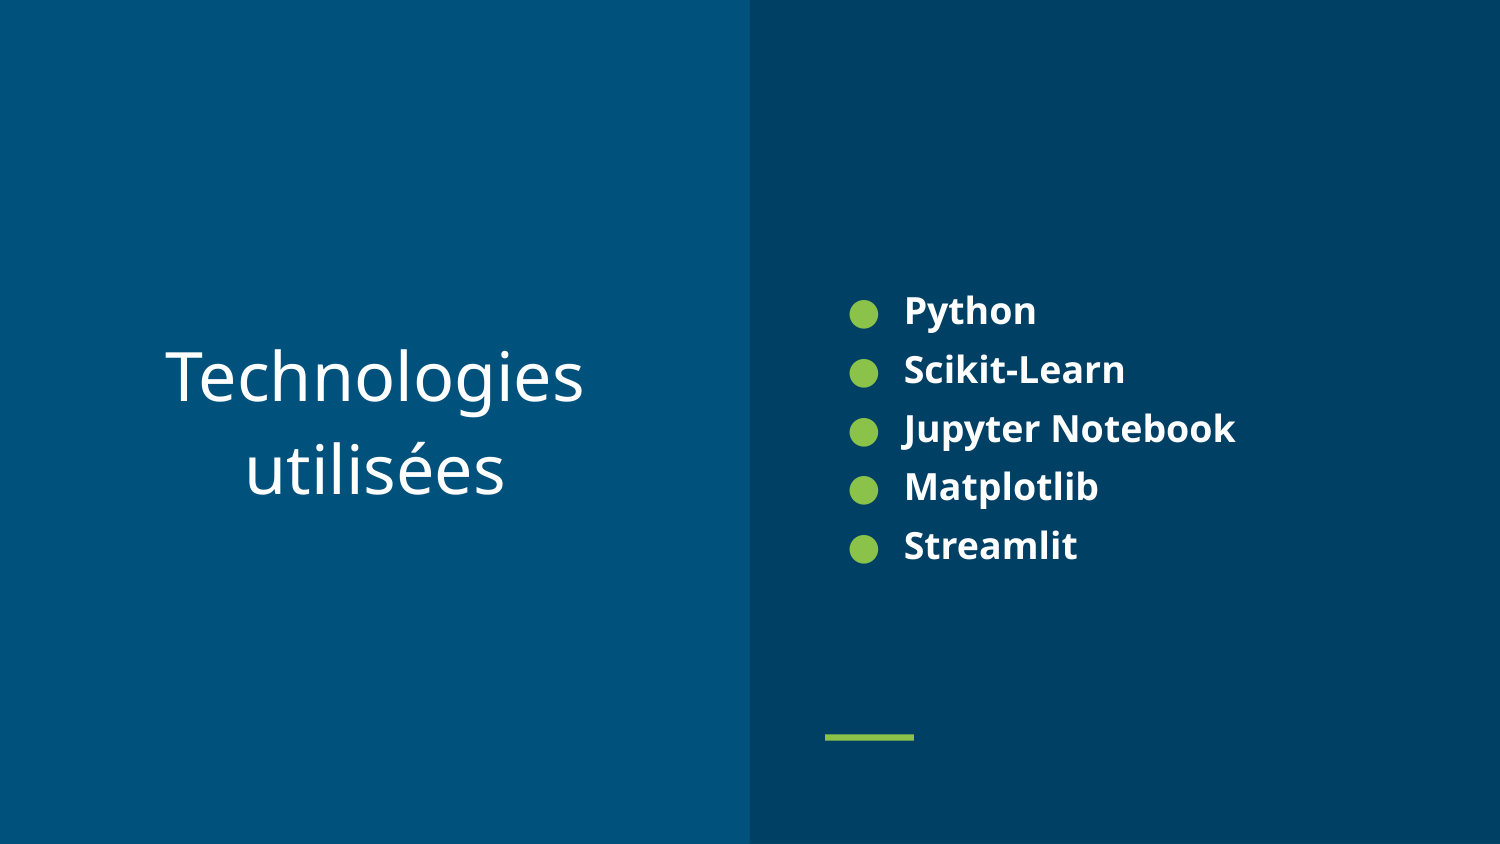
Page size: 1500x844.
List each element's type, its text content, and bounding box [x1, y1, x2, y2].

list Python Scikit-Learn Jupyter Notebook Matplotlib Streamlit [813, 157, 1444, 764]
title Technologies utilisées [43, 313, 708, 530]
